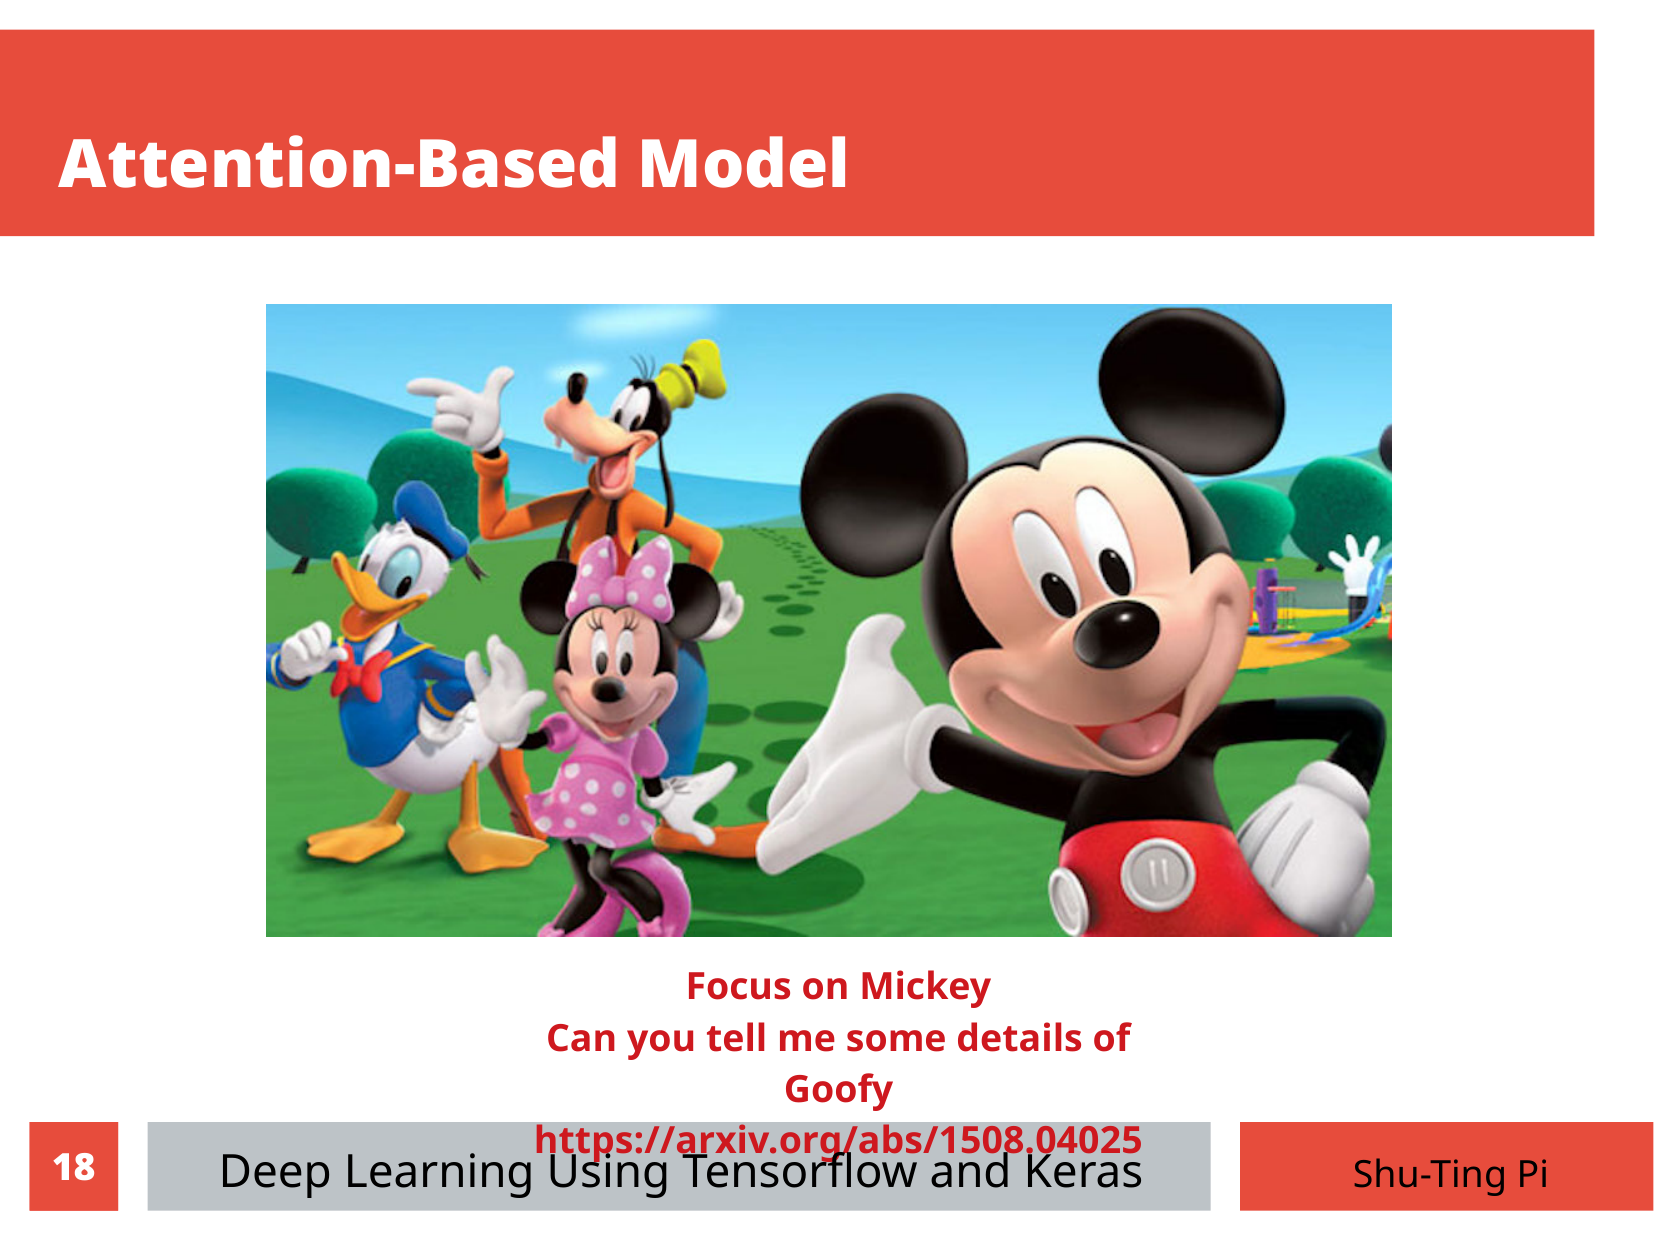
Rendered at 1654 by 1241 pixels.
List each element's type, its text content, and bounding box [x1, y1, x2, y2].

text_box Shu-Ting Pi [1338, 1140, 1573, 1203]
picture [266, 304, 1392, 937]
text_box Focus on Mickey Can you tell me some details of Goofy https://arxiv.org/abs/1508.04025 [519, 952, 1172, 1110]
title Attention-Based Model [59, 59, 1595, 207]
text_box Deep Learning Using Tensorflow and Keras [204, 1130, 1212, 1217]
